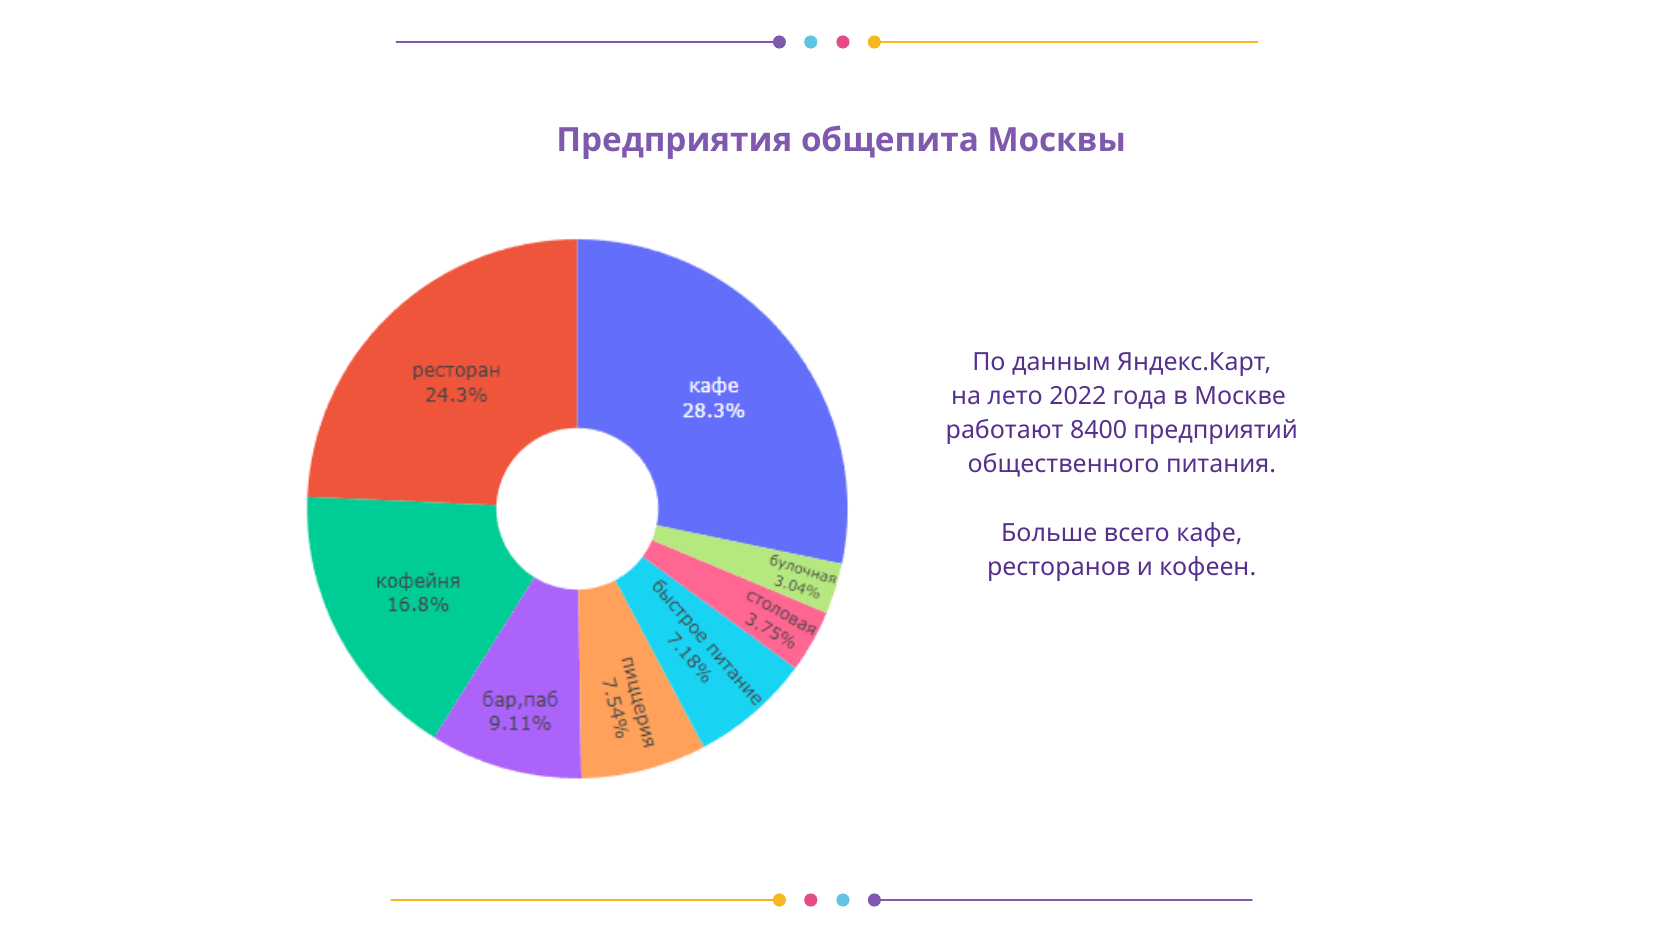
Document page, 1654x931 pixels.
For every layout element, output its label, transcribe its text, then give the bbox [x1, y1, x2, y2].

picture [265, 177, 912, 825]
title По данным Яндекс.Карт, на лето 2022 года в Москве работают 8400 предприятий общественного питания. Больше всего кафе, ресторанов и кофеен. [944, 295, 1300, 632]
title Предприятия общепита Москвы [501, 99, 1182, 178]
